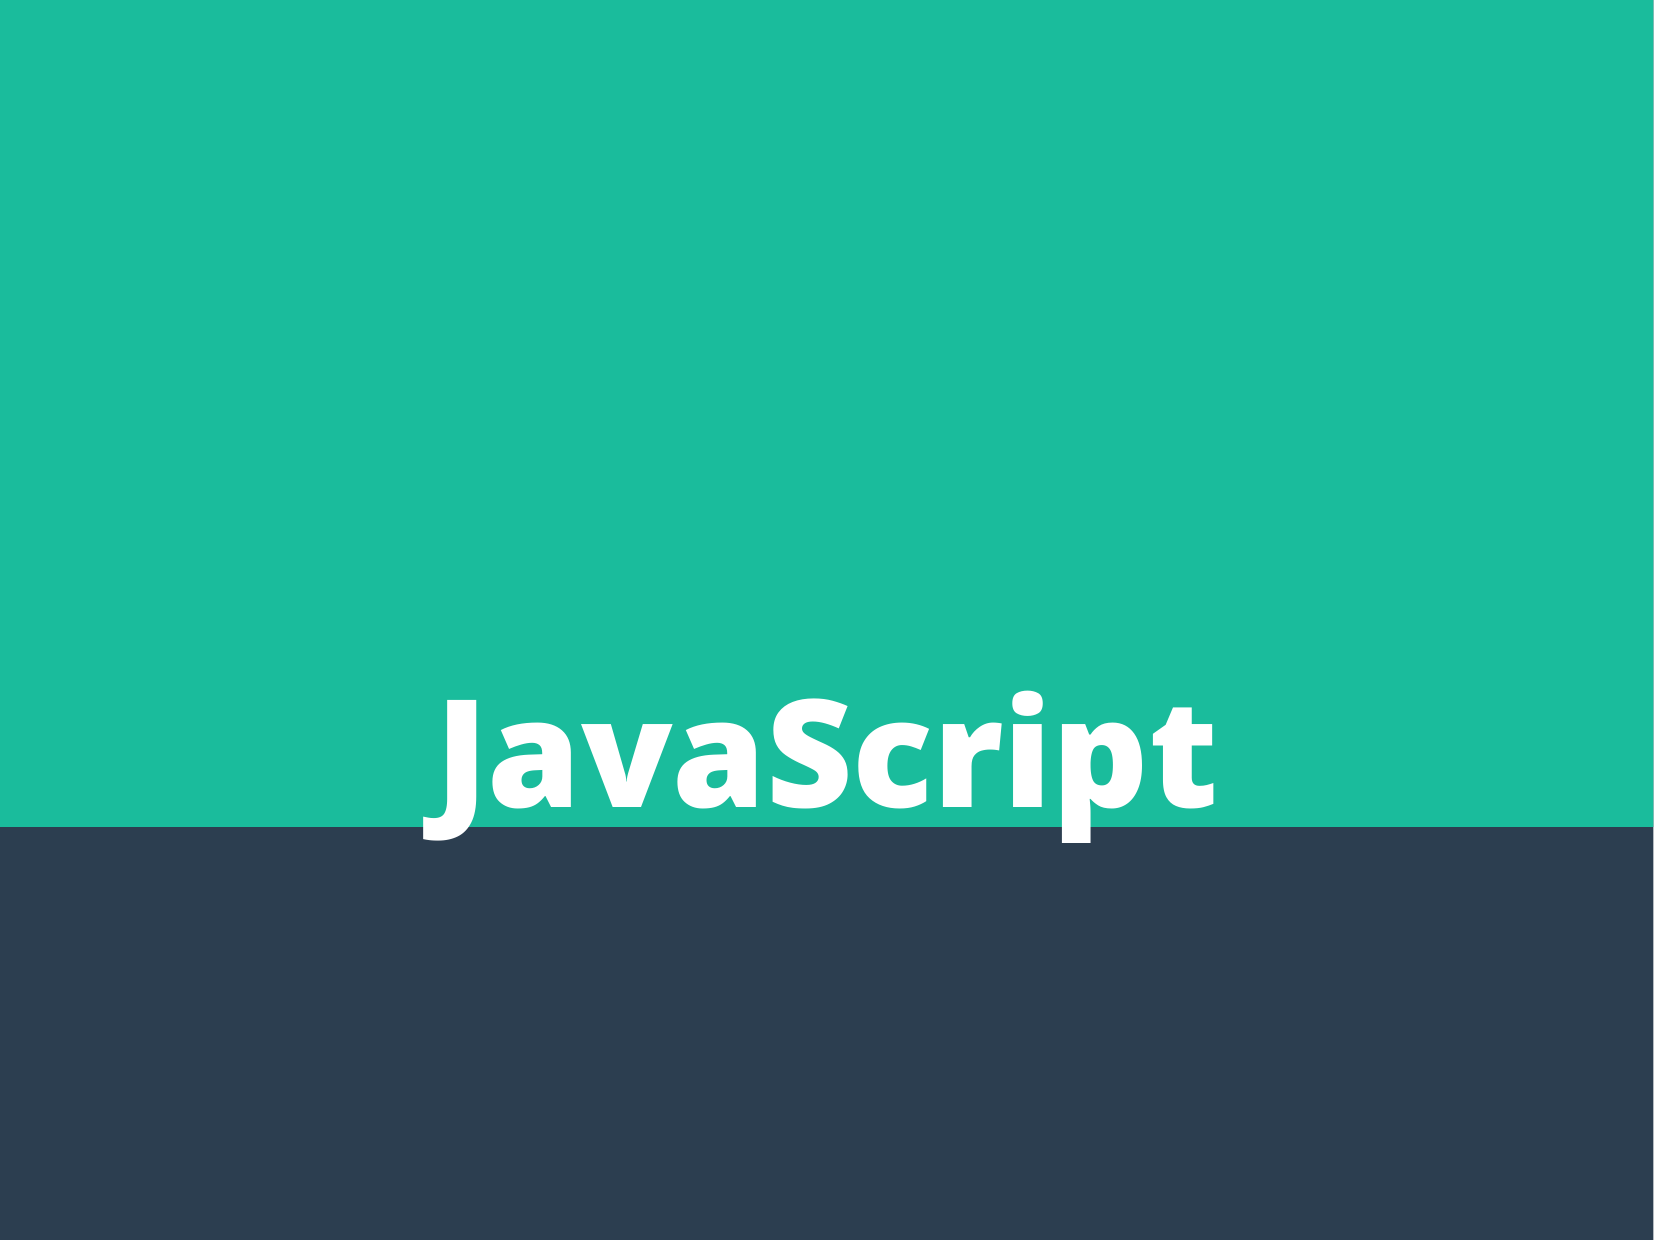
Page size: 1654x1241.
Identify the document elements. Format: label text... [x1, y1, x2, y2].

title JavaScript [59, 604, 1595, 793]
